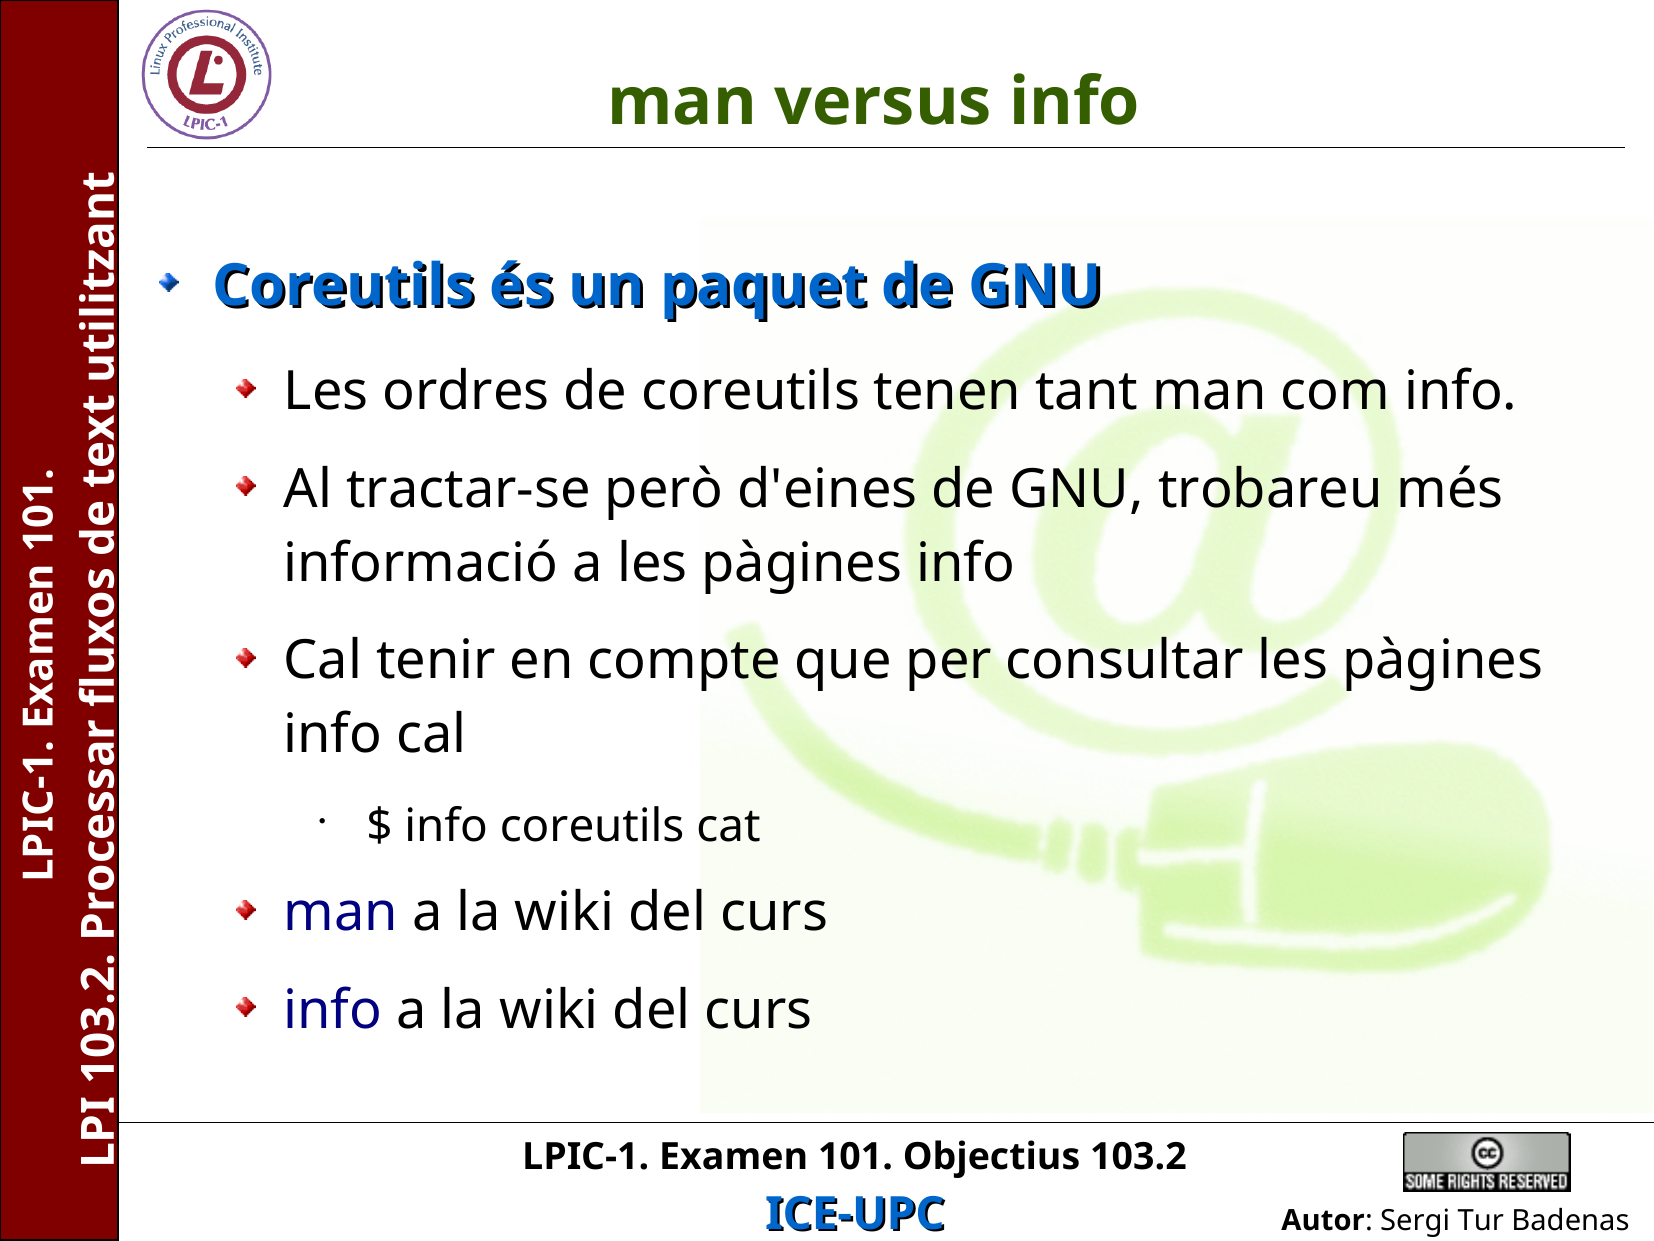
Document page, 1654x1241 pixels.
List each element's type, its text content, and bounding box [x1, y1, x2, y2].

picture [1403, 1132, 1571, 1192]
picture [700, 217, 1654, 1113]
picture [135, 5, 277, 55]
title man versus info [129, 55, 1619, 142]
list Coreutils és un paquet de GNU Les ordres de coreutils tenen tant man com info. Al tractar-se però d'eines de GNU, trobareu més informació a les pàgines info Cal tenir en compte que per consultar les pàgines info cal $ info coreutils cat man a la wiki del curs info a la wiki del curs [141, 242, 1630, 1078]
